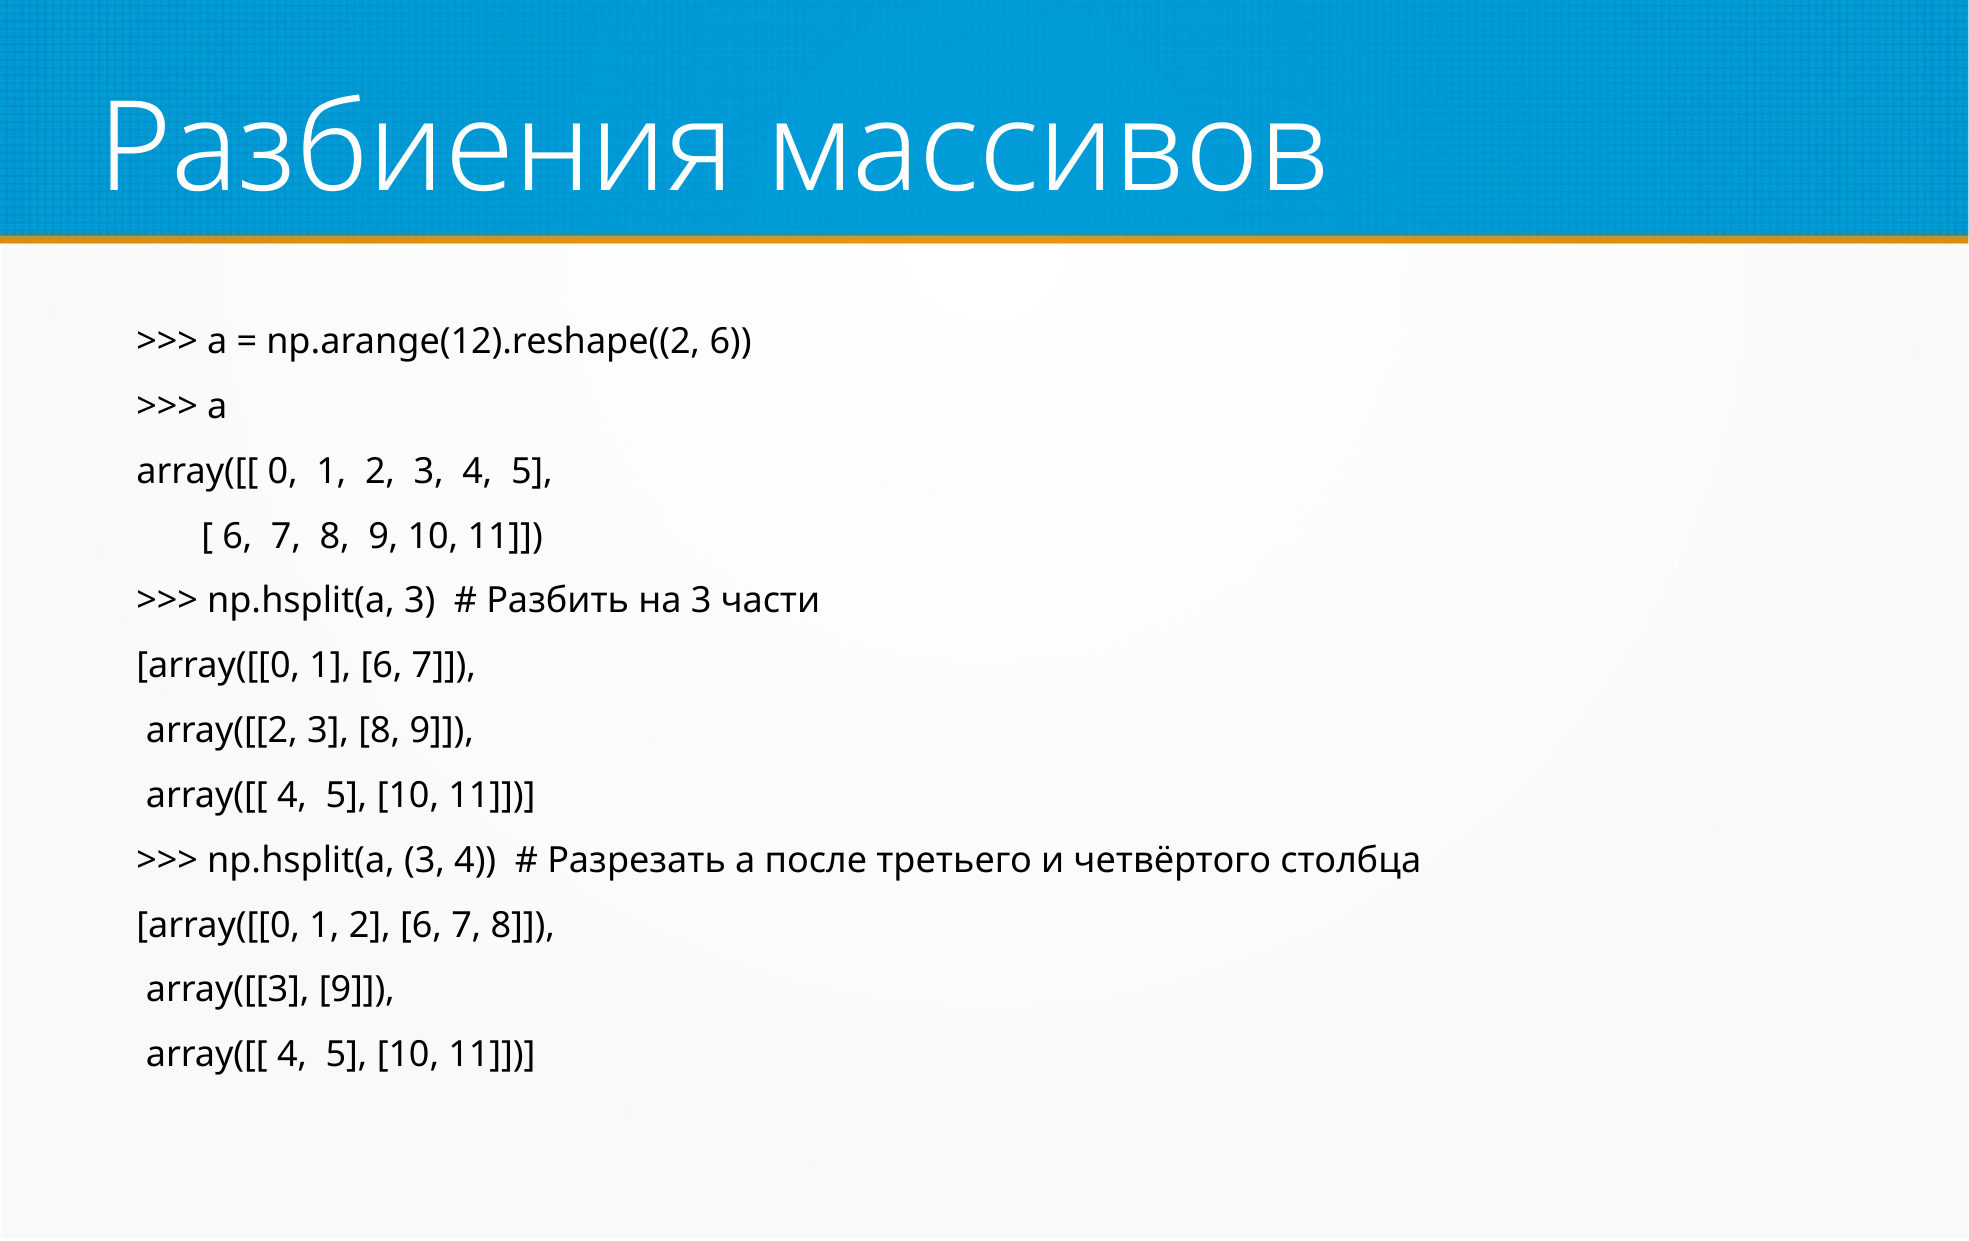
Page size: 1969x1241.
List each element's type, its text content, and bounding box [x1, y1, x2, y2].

title Разбиения массивов [98, 19, 1870, 227]
picture [0, 233, 1969, 1241]
list >>> a = np.arange(12).reshape((2, 6)) >>> a array([[ 0, 1, 2, 3, 4, 5], [ 6, 7, 8, 9, 10, 11]]) >>> np.hsplit(a, 3) # Разбить на 3 части [array([[0, 1], [6, 7]]), array([[2, 3], [8, 9]]), array([[ 4, 5], [10, 11]])] >>> np.hsplit(a, (3, 4)) # Разрезать a после третьего и четвёртого столбца [array([[0, 1, 2], [6, 7, 8]]), array([[3], [9]]), array([[ 4, 5], [10, 11]])] [98, 315, 1861, 1081]
